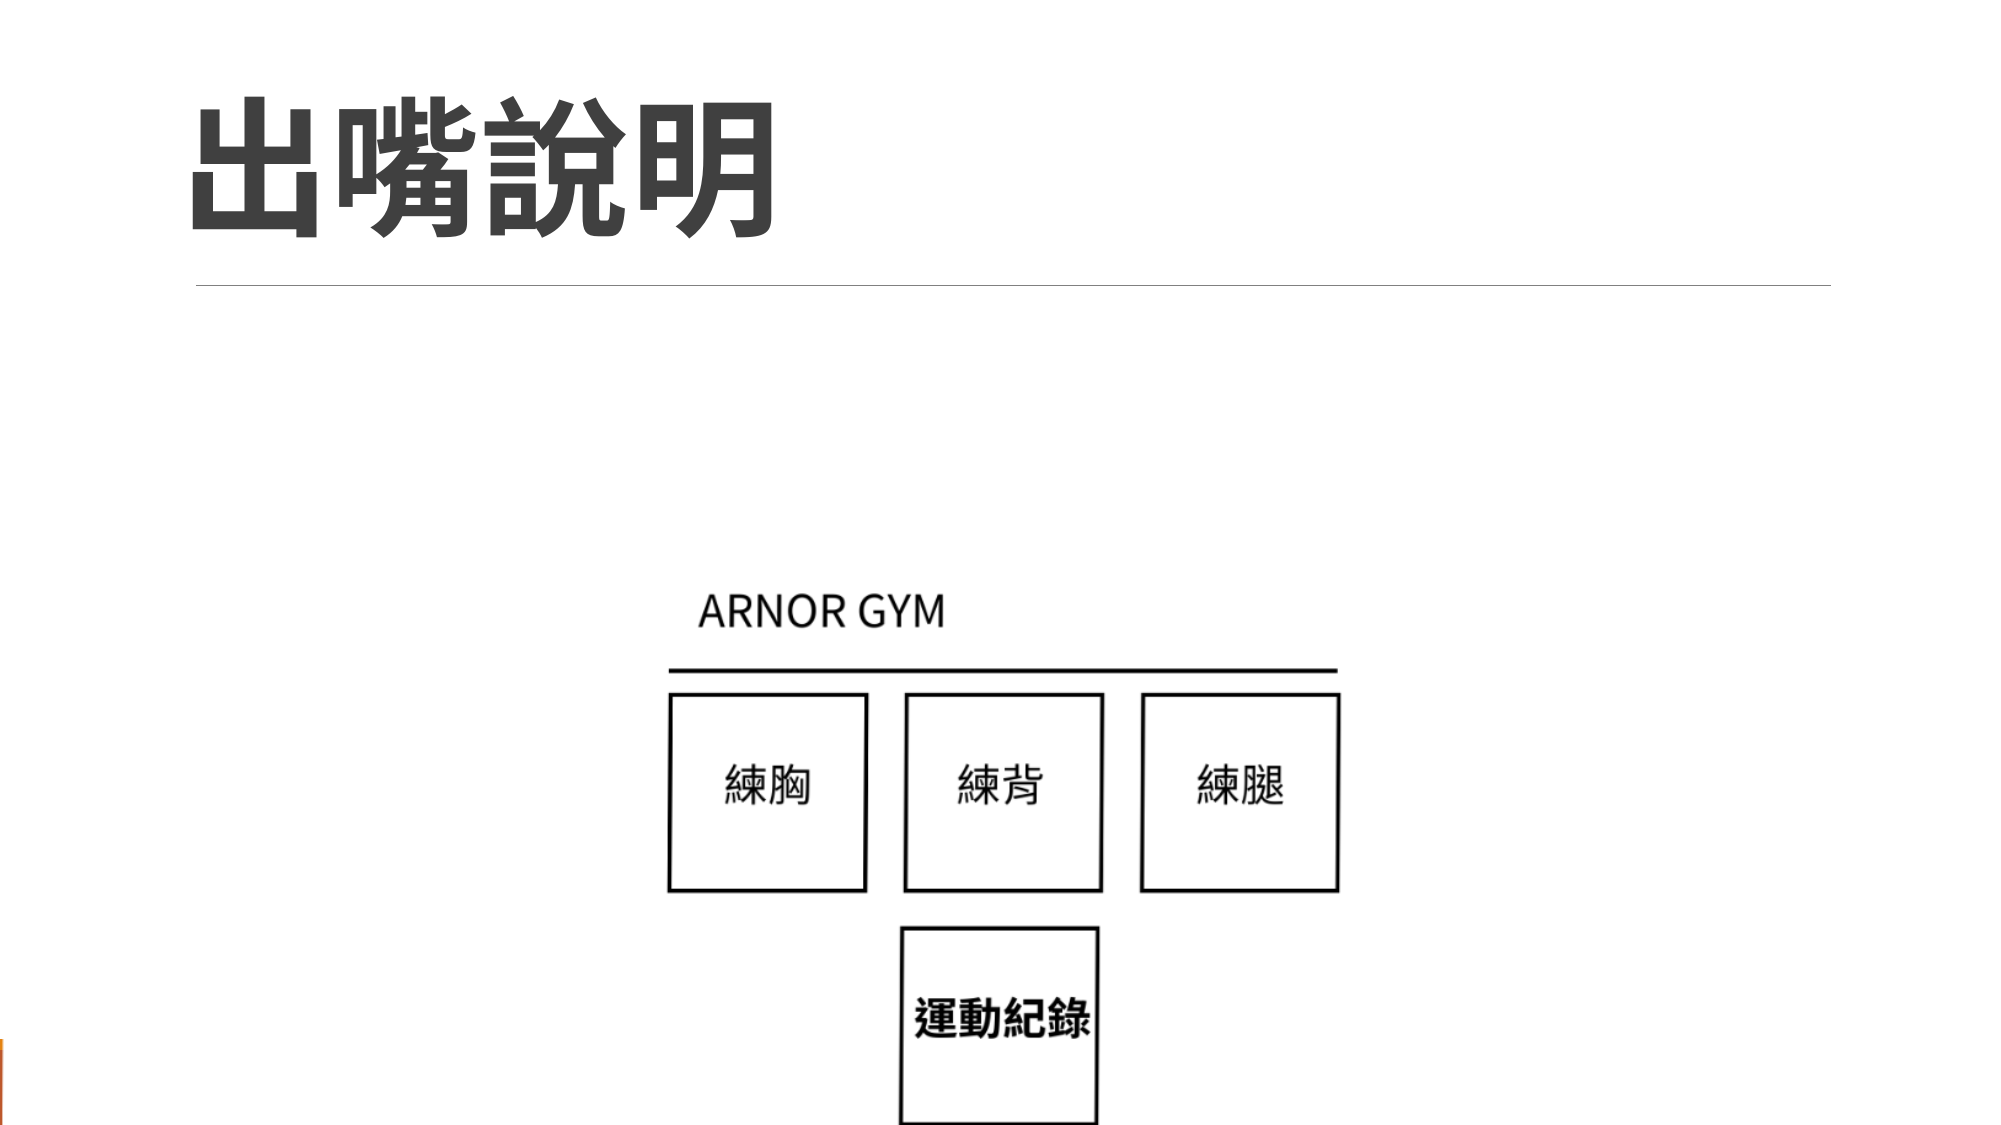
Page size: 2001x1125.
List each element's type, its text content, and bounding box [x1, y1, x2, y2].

picture [1, 292, 2000, 1125]
title 出嘴說明 [180, 47, 1830, 285]
